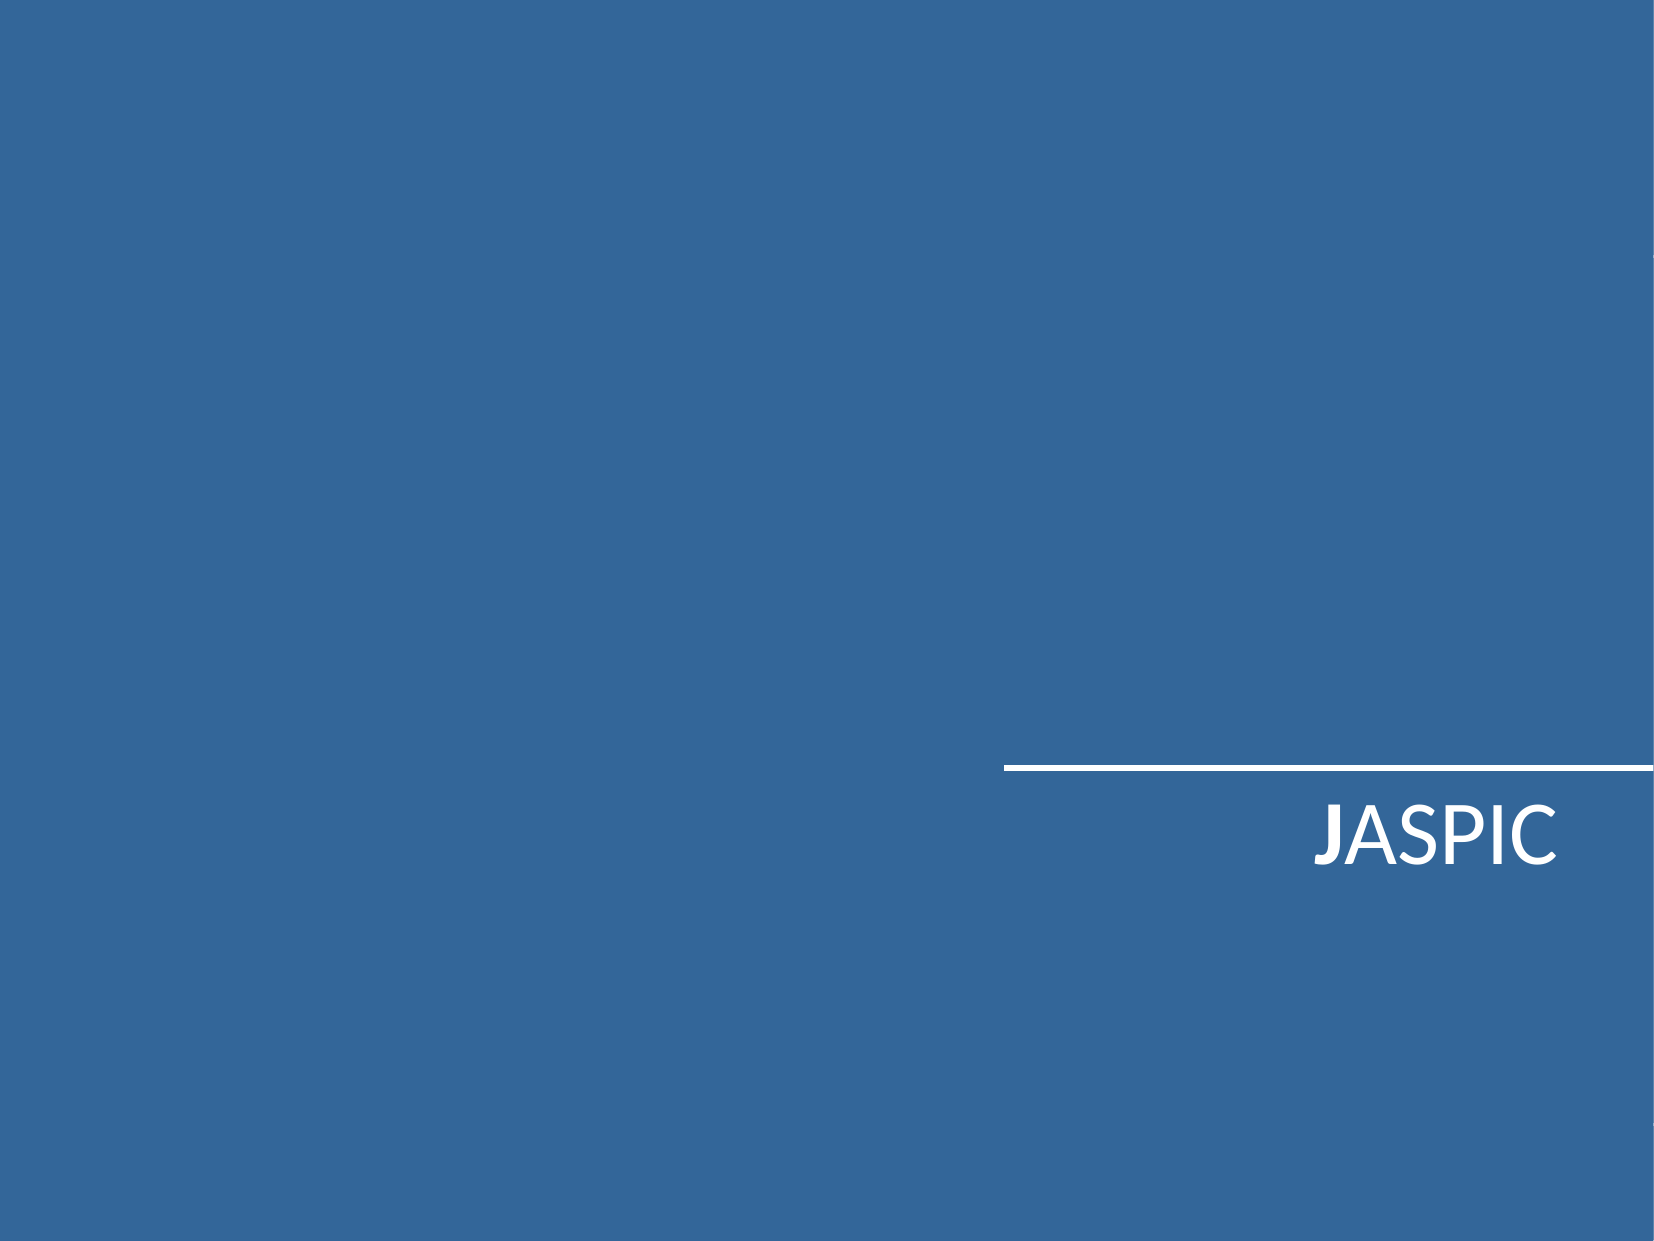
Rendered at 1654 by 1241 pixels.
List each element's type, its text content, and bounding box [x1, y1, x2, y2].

title JASPIC [70, 773, 1559, 910]
text_box [0, 0, 1654, 1241]
